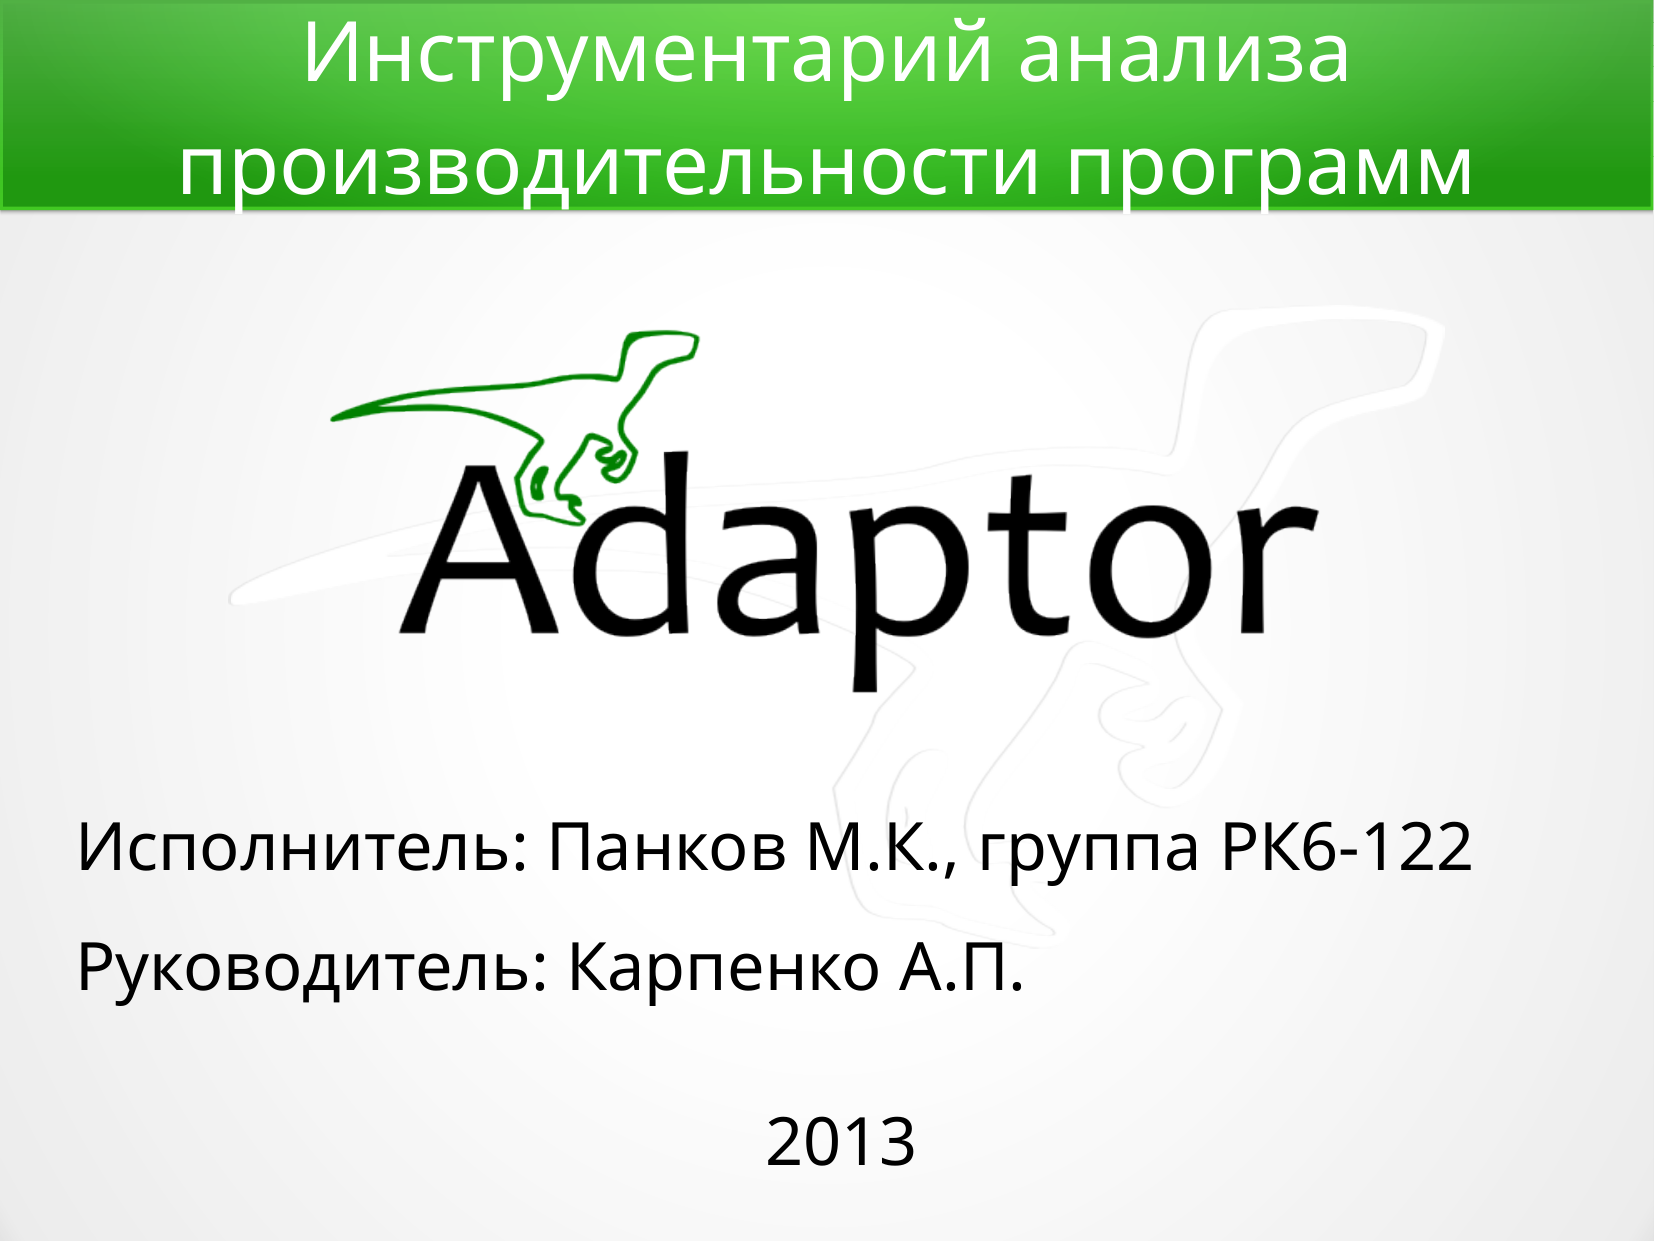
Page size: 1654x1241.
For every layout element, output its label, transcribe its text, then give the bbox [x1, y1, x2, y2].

picture [228, 225, 1445, 826]
title Инструментарий анализа производительности программ [82, 2, 1571, 210]
list Исполнитель: Панков М.К., группа РК6‑122 Руководитель: Карпенко А.П. [75, 799, 1564, 1025]
list 2013 [735, 1094, 949, 1200]
